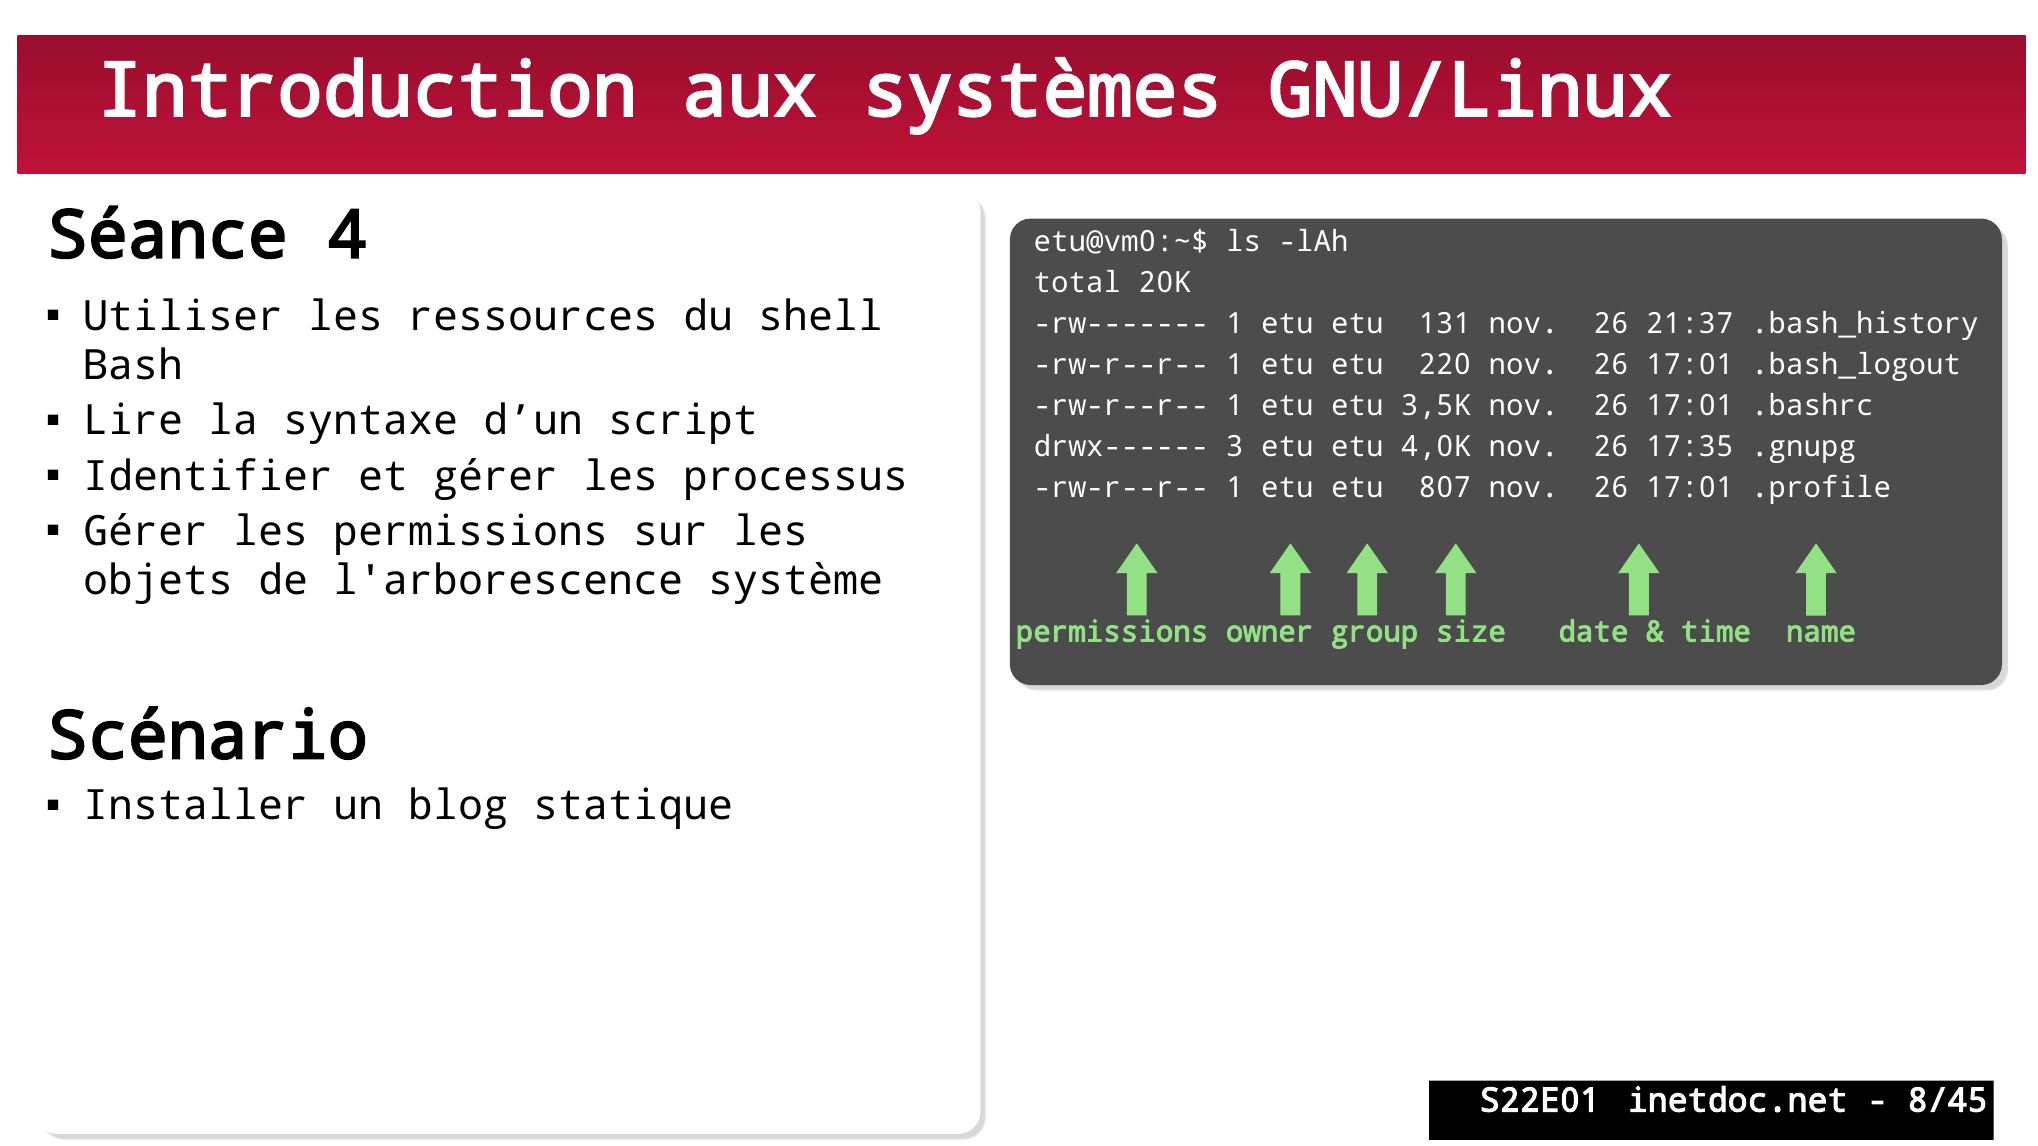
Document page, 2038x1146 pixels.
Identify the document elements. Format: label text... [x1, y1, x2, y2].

text_box permissions owner group size date & time name [1009, 614, 1896, 686]
text_box [1795, 543, 1837, 616]
text_box [1346, 543, 1388, 616]
text_box Introduction aux systèmes GNU/Linux [17, 35, 2026, 174]
text_box [1618, 543, 1660, 616]
text_box etu@vm0:~$ ls -lAh total 20K -rw------- 1 etu etu 131 nov. 26 21:37 .bash_history -rw-r--r-- 1 etu etu 220 nov. 26 17:01 .bash_logout -rw-r--r-- 1 etu etu 3,5K nov. 26 17:01 .bashrc drwx------ 3 etu etu 4,0K nov. 26 17:35 .gnupg -rw-r--r-- 1 etu etu 807 nov. 26 17:01 .profile [1009, 218, 2003, 686]
text_box S22E01 inetdoc.net - 45/45 [1429, 1080, 1994, 1140]
text_box [1269, 543, 1312, 616]
text_box [1116, 543, 1158, 614]
text_box Séance 4 Utiliser les ressources du shell Bash Lire la syntaxe d’un script Identifier et gérer les processus Gérer les permissions sur les objets de l'arborescence système Scénario Installer un blog statique [35, 188, 981, 1134]
text_box [1435, 543, 1477, 616]
